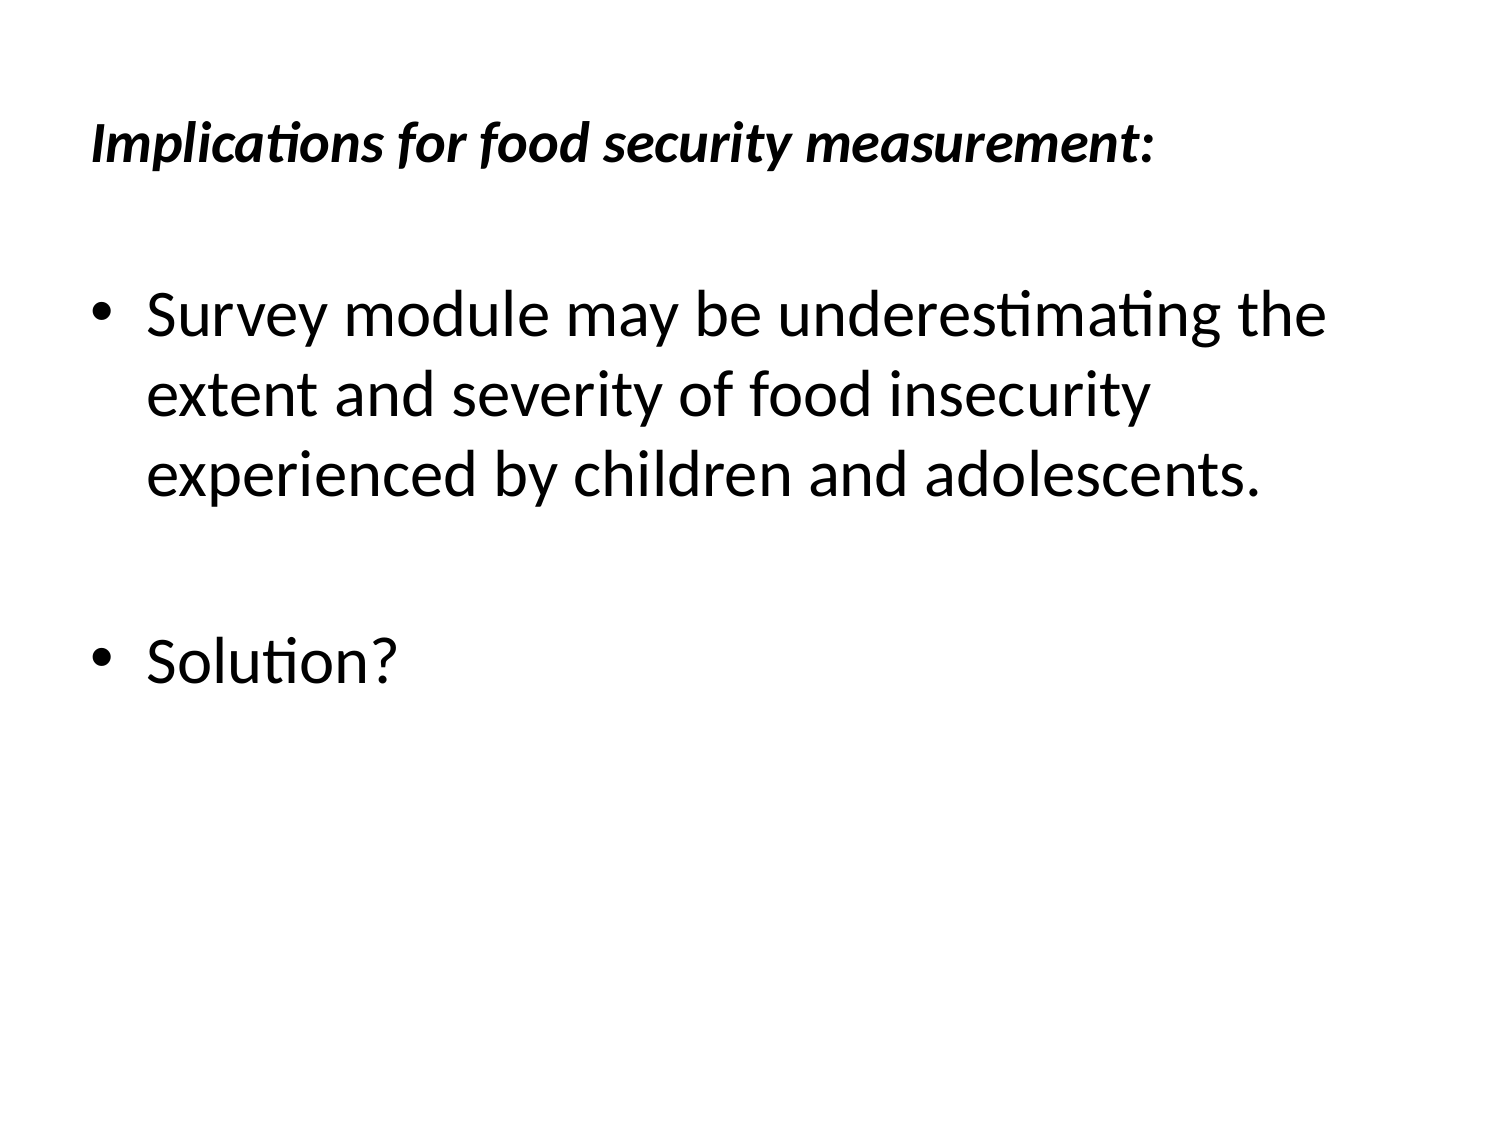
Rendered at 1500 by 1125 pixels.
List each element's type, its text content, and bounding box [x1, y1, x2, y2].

title Implications for food security measurement: [75, 45, 1425, 233]
list Survey module may be underestimating the extent and severity of food insecurity experienced by children and adolescents. Solution? [75, 262, 1425, 1005]
